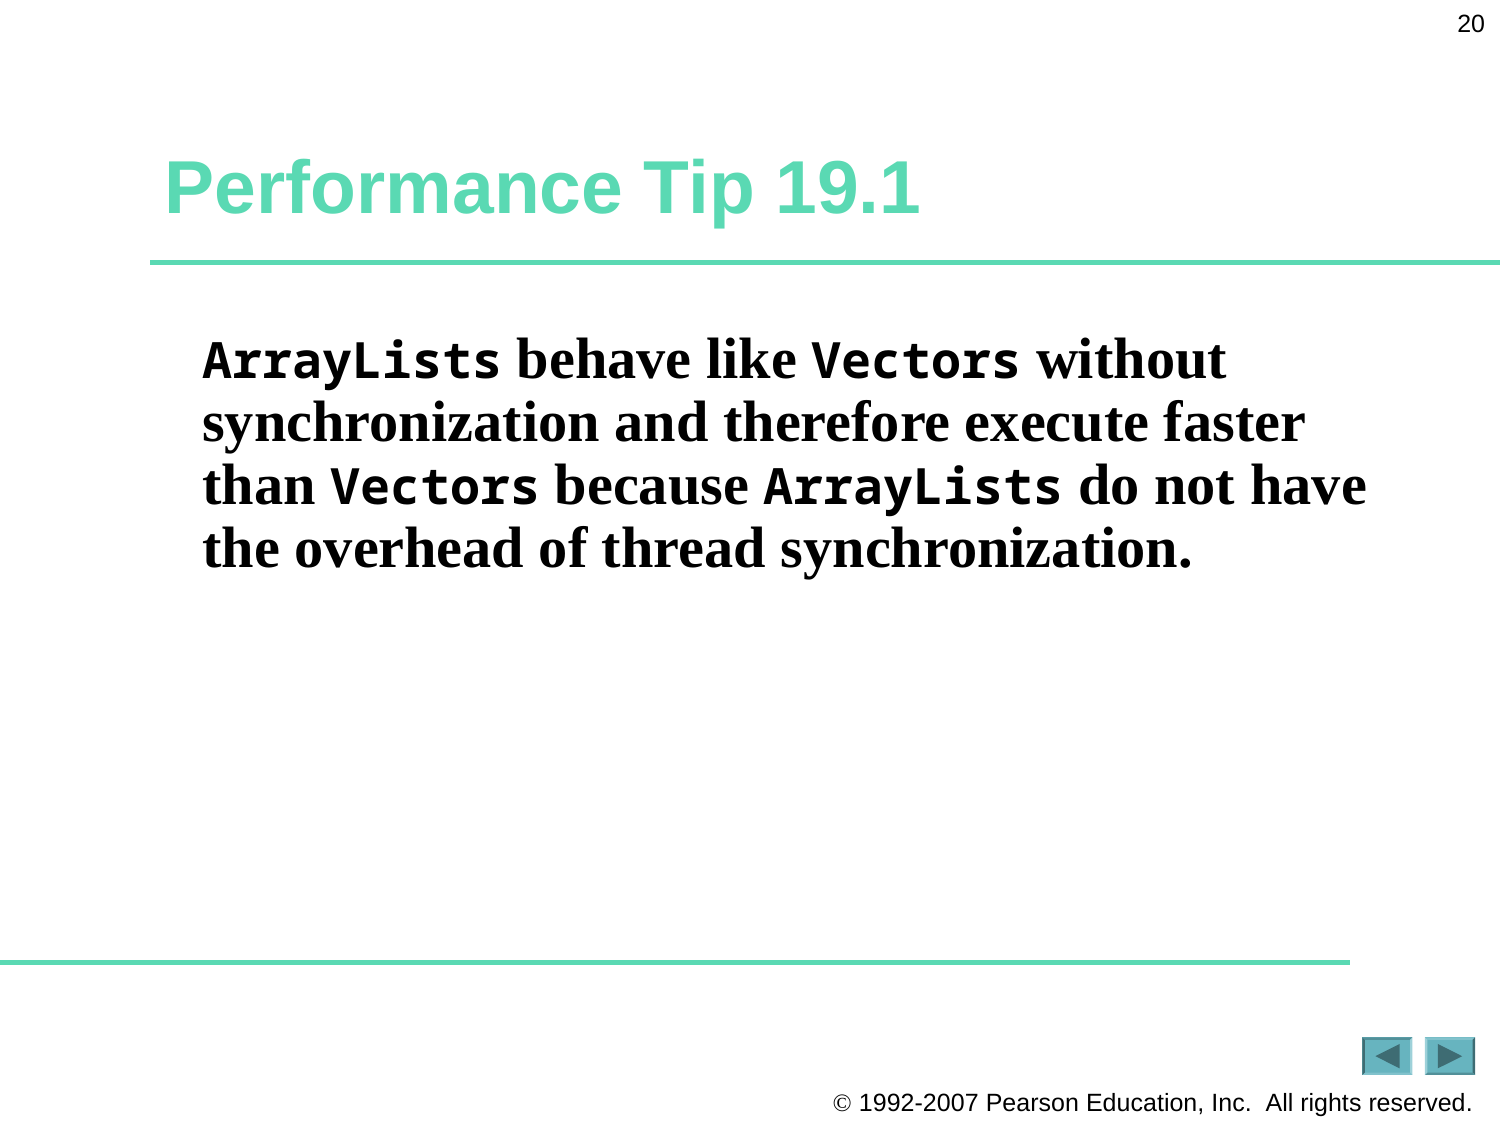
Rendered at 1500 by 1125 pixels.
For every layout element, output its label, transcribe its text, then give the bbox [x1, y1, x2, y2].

title Performance Tip 19.1 [149, 112, 1425, 263]
list ArrayLists behave like Vectors without synchronization and therefore execute faster than Vectors because ArrayLists do not have the overhead of thread synchronization. [187, 320, 1425, 588]
text_box <number> [1149, 0, 1500, 79]
